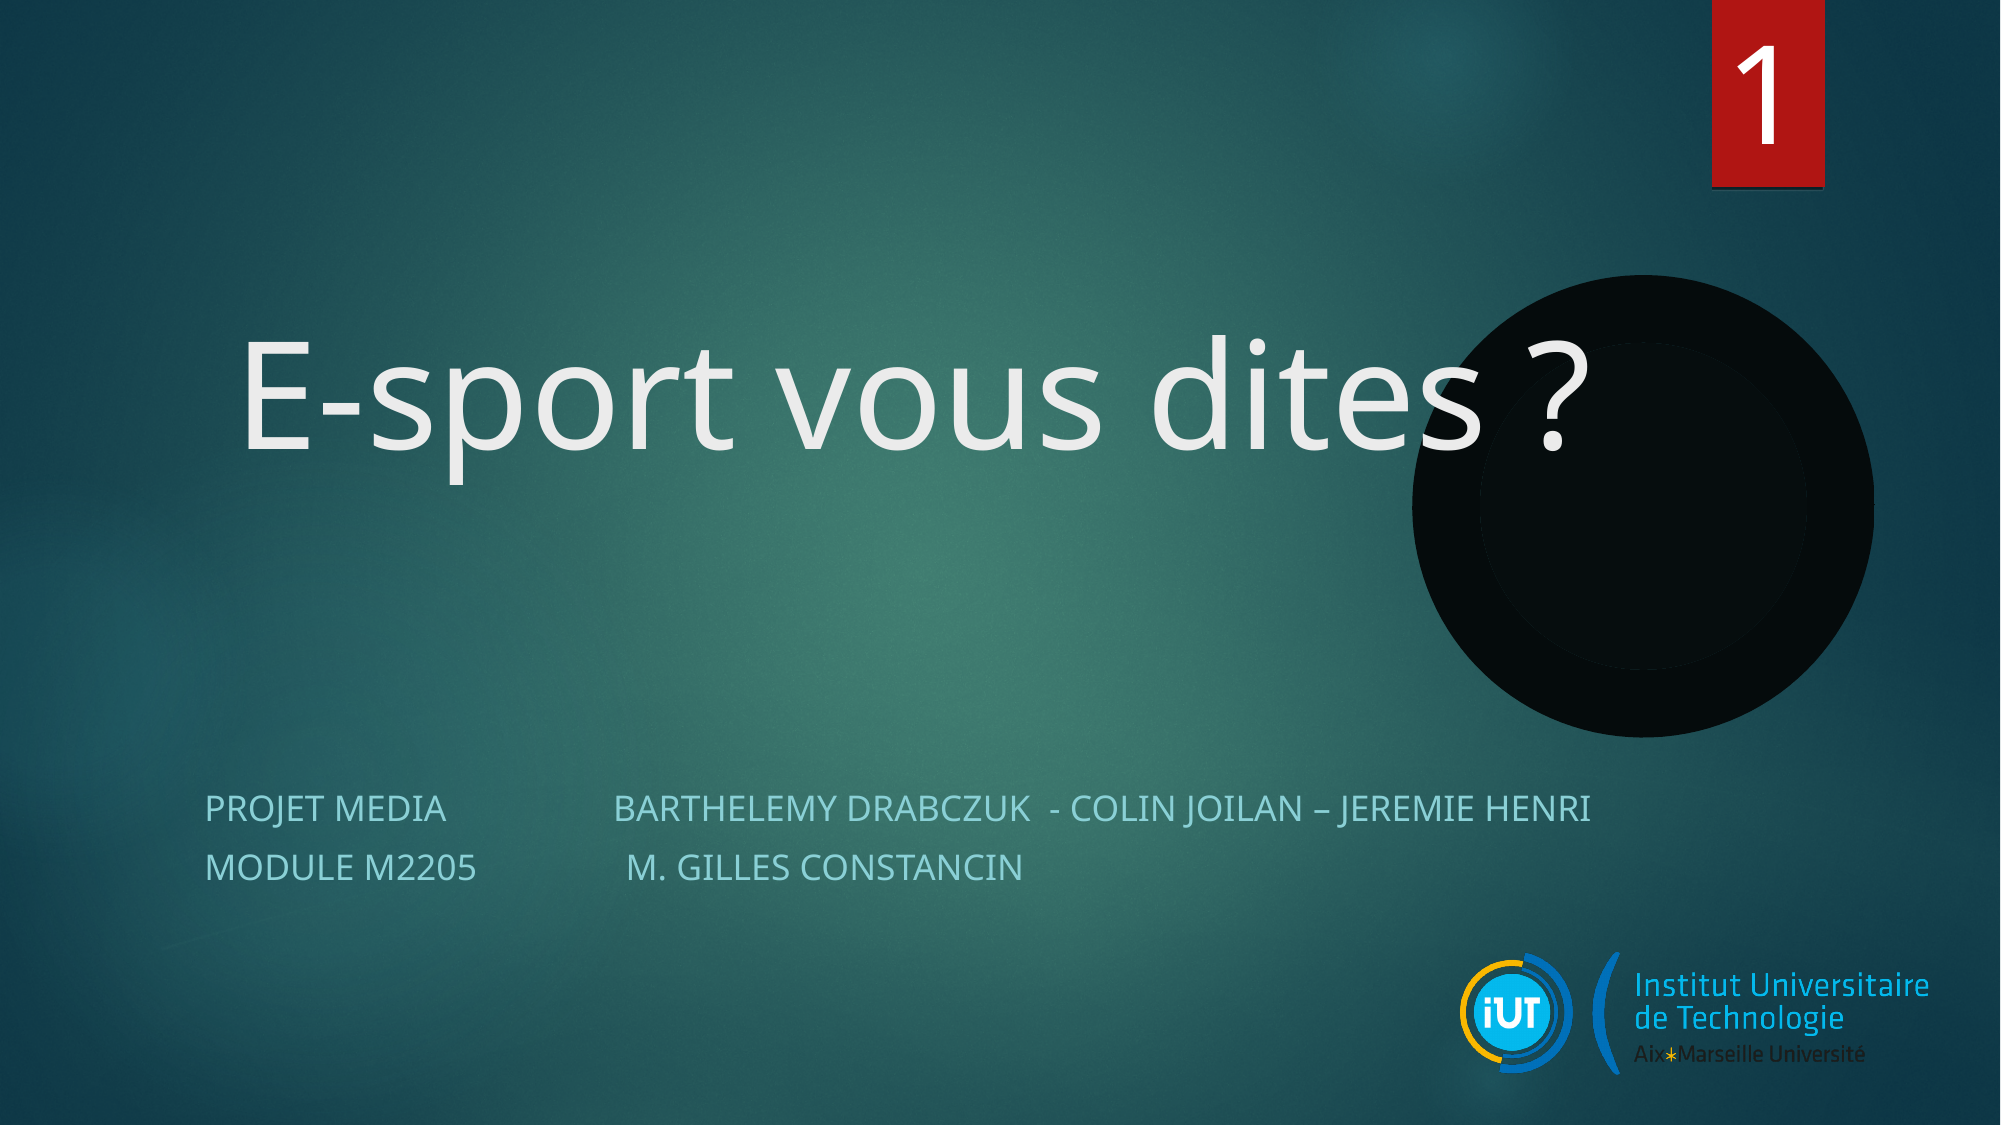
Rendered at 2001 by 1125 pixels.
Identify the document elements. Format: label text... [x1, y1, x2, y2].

text_box 1 [1710, 0, 1829, 182]
subtitle Projet media barthelemy drabczuk - colin joilan – Jeremie henri Module M2205 M. gilles Constancin [189, 783, 1638, 926]
title E-sport vous dites ? [189, 237, 1638, 487]
picture [1429, 921, 1960, 1104]
